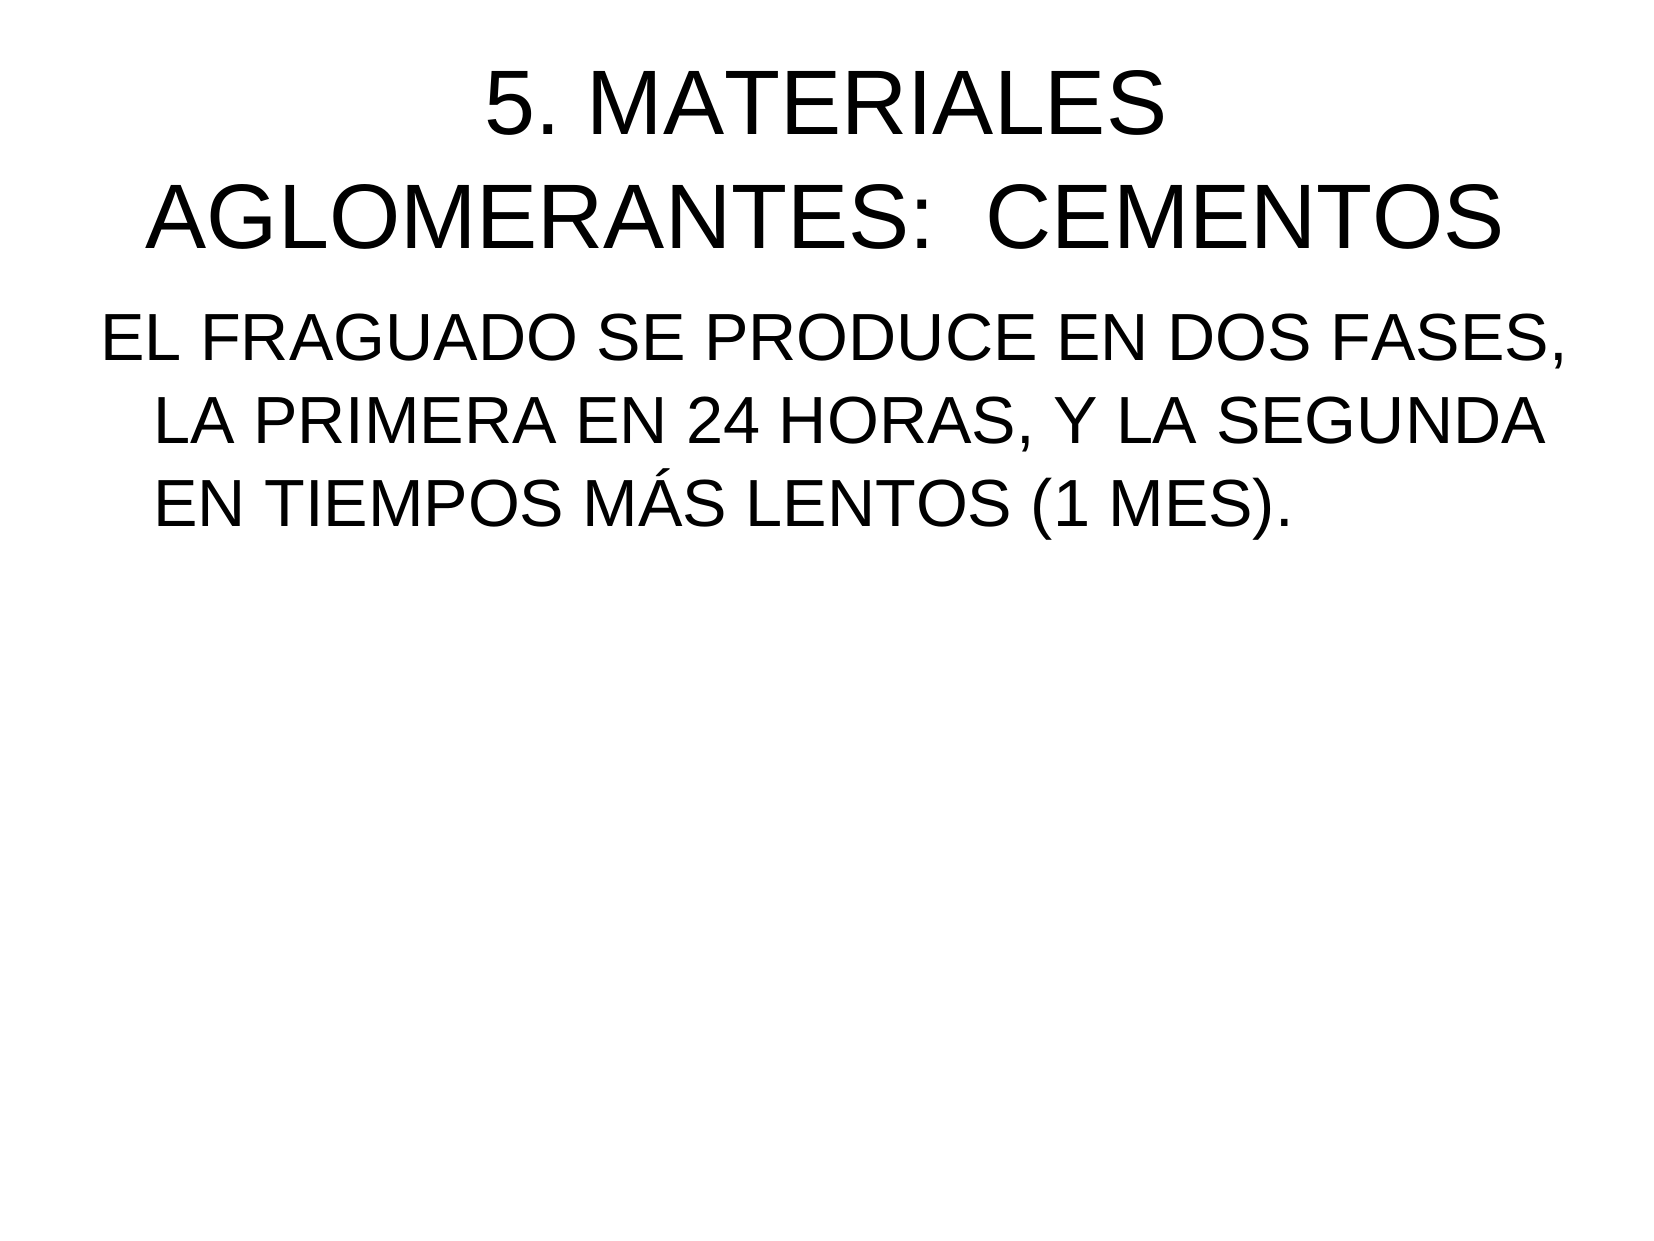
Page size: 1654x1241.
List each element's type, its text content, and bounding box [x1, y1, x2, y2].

title 5. MATERIALES AGLOMERANTES: CEMENTOS [82, 38, 1571, 268]
list EL FRAGUADO SE PRODUCE EN DOS FASES, LA PRIMERA EN 24 HORAS, Y LA SEGUNDA EN TIEMPOS MÁS LENTOS (1 MES). [82, 290, 1571, 1109]
